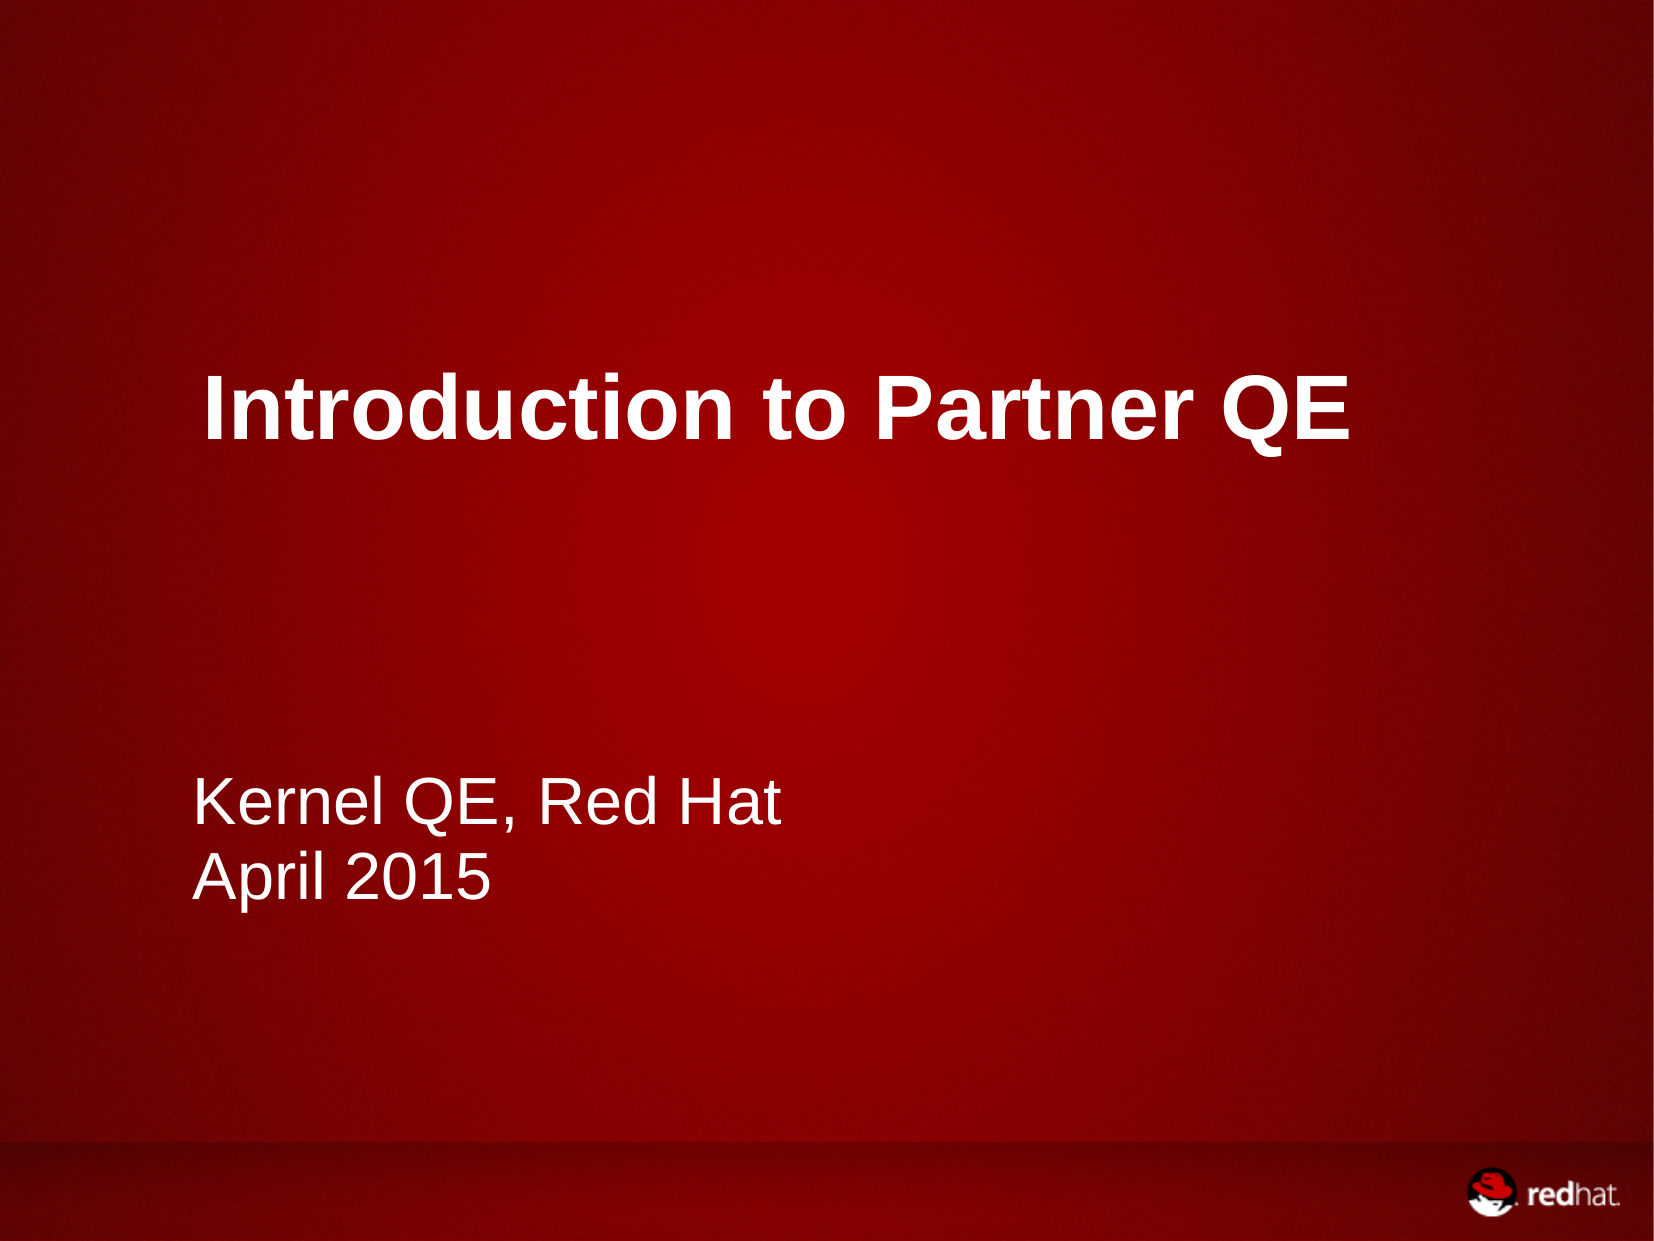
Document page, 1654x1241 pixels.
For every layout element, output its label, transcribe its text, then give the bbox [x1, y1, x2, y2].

text_box Kernel QE, Red Hat April 2015 [178, 719, 1445, 1004]
text_box Introduction to Partner QE [187, 297, 1426, 528]
picture [0, 0, 1654, 1241]
